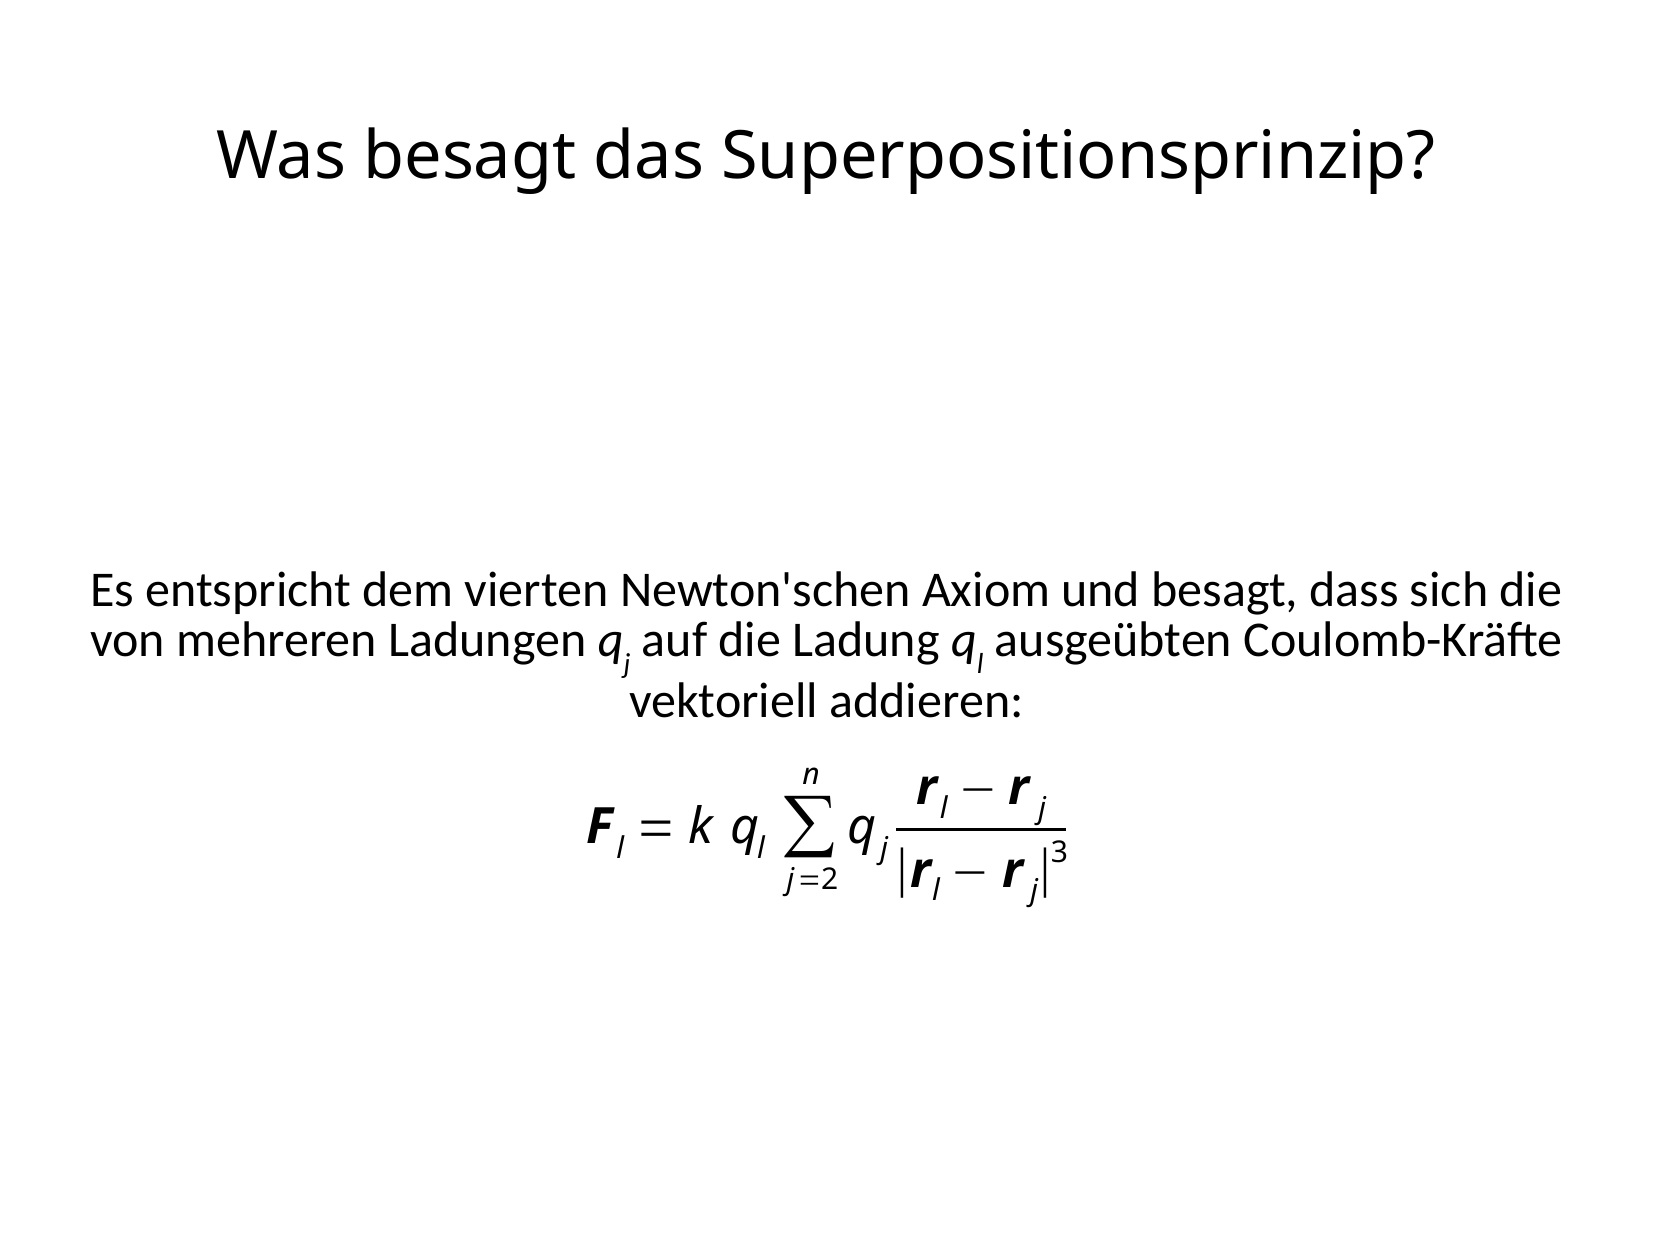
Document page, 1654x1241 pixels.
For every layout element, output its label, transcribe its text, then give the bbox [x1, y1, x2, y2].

chart [578, 756, 1075, 909]
title Was besagt das Superpositionsprinzip? [82, 49, 1571, 257]
subtitle Es entspricht dem vierten Newton'schen Axiom und besagt, dass sich die von mehreren Ladungen qj auf die Ladung ql ausgeübten Coulomb-Kräfte vektoriell addieren: [82, 290, 1571, 1010]
